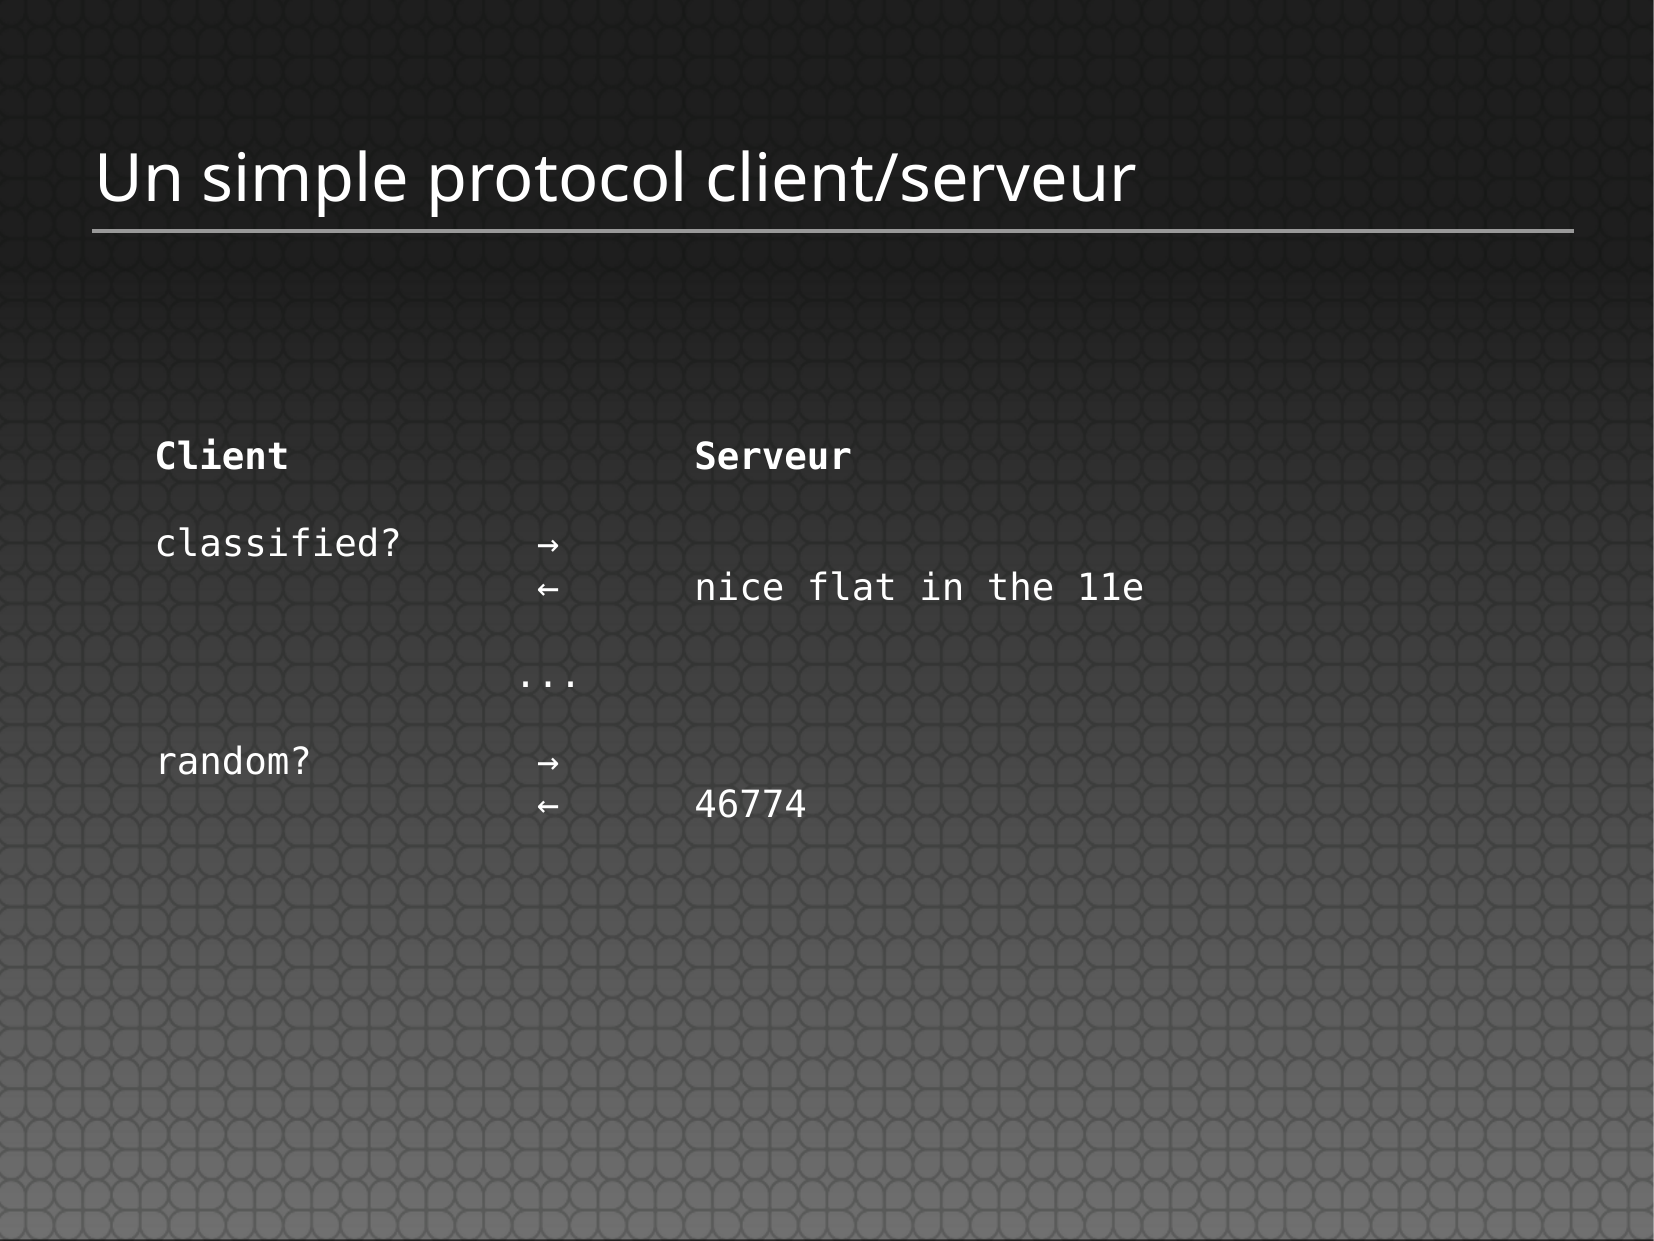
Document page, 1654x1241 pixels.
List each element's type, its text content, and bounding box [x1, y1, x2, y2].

picture [0, 0, 1654, 1241]
title Un simple protocol client/serveur [94, 100, 1426, 248]
title Client Serveur classified? → ← nice flat in the 11e ... random? → ← 46774 [64, 248, 1586, 1014]
